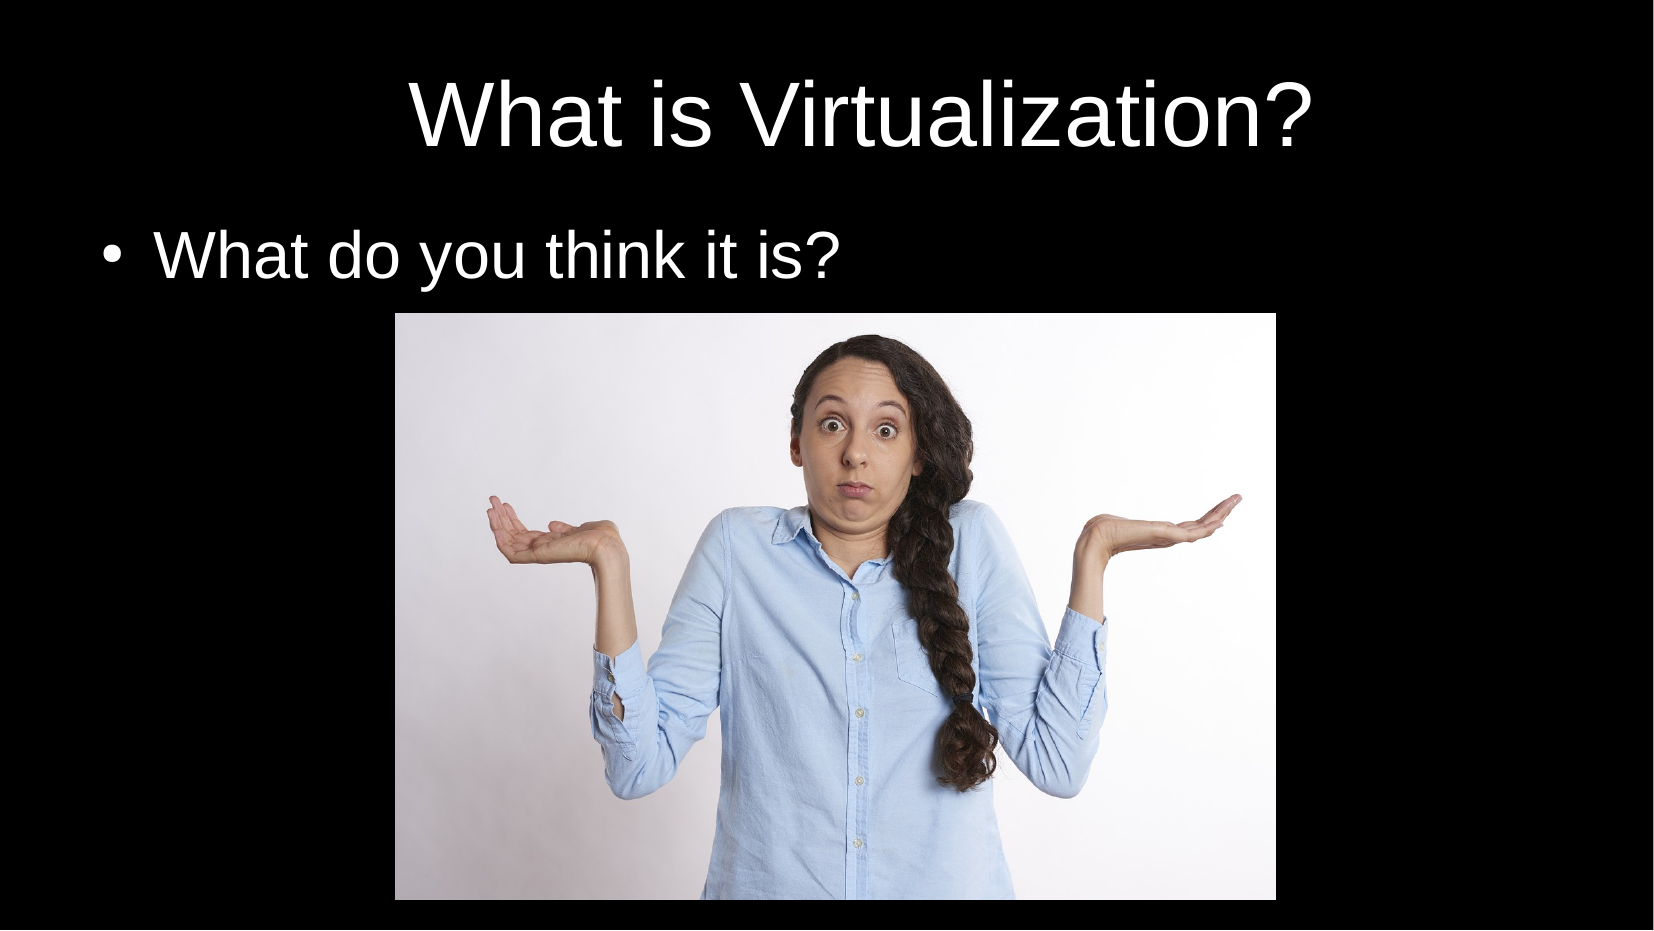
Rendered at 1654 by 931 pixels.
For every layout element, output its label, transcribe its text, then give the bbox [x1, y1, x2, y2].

title What is Virtualization? [82, 37, 1571, 193]
picture [395, 313, 1276, 901]
list What do you think it is? [82, 217, 1571, 901]
